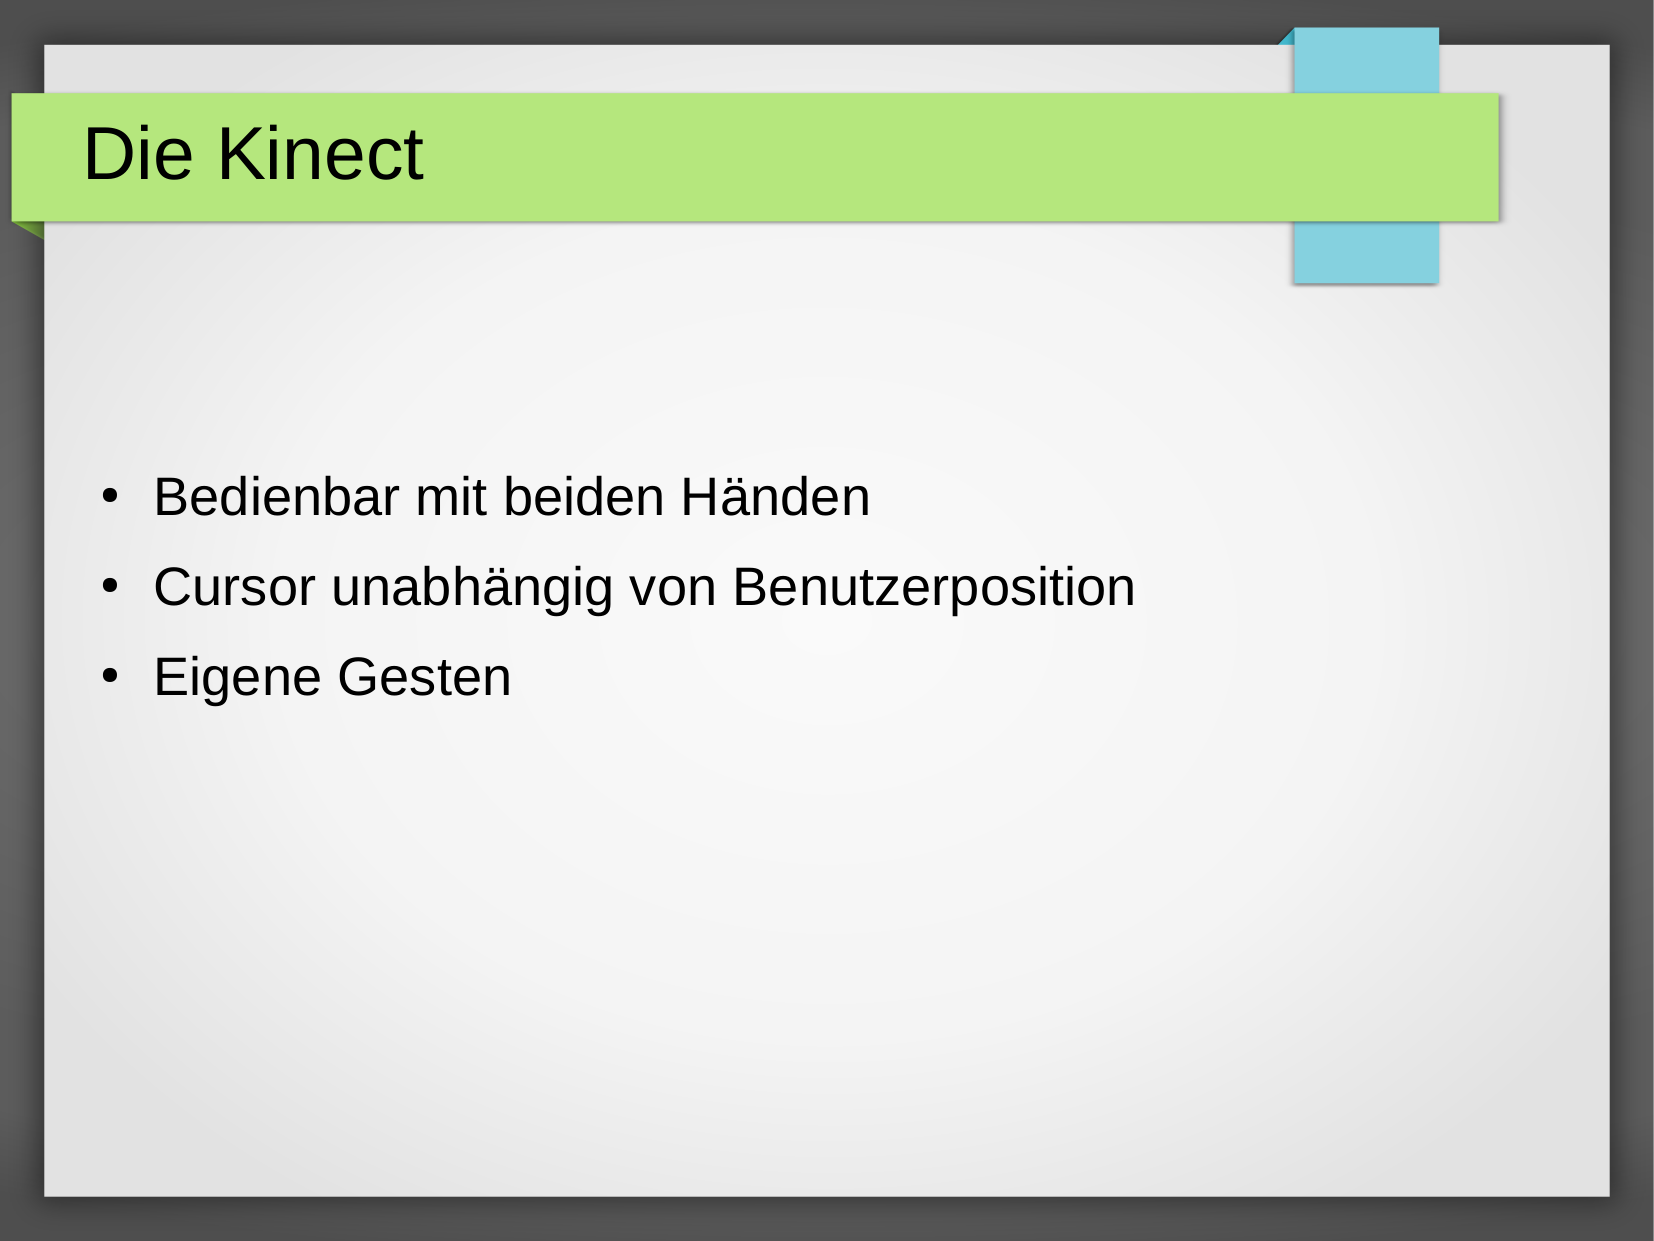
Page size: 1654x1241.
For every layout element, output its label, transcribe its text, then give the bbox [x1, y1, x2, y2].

picture [0, 0, 1654, 1241]
list Bedienbar mit beiden Händen Cursor unabhängig von Benutzerposition Eigene Gesten [82, 466, 1571, 774]
title Die Kinect [82, 94, 1264, 213]
